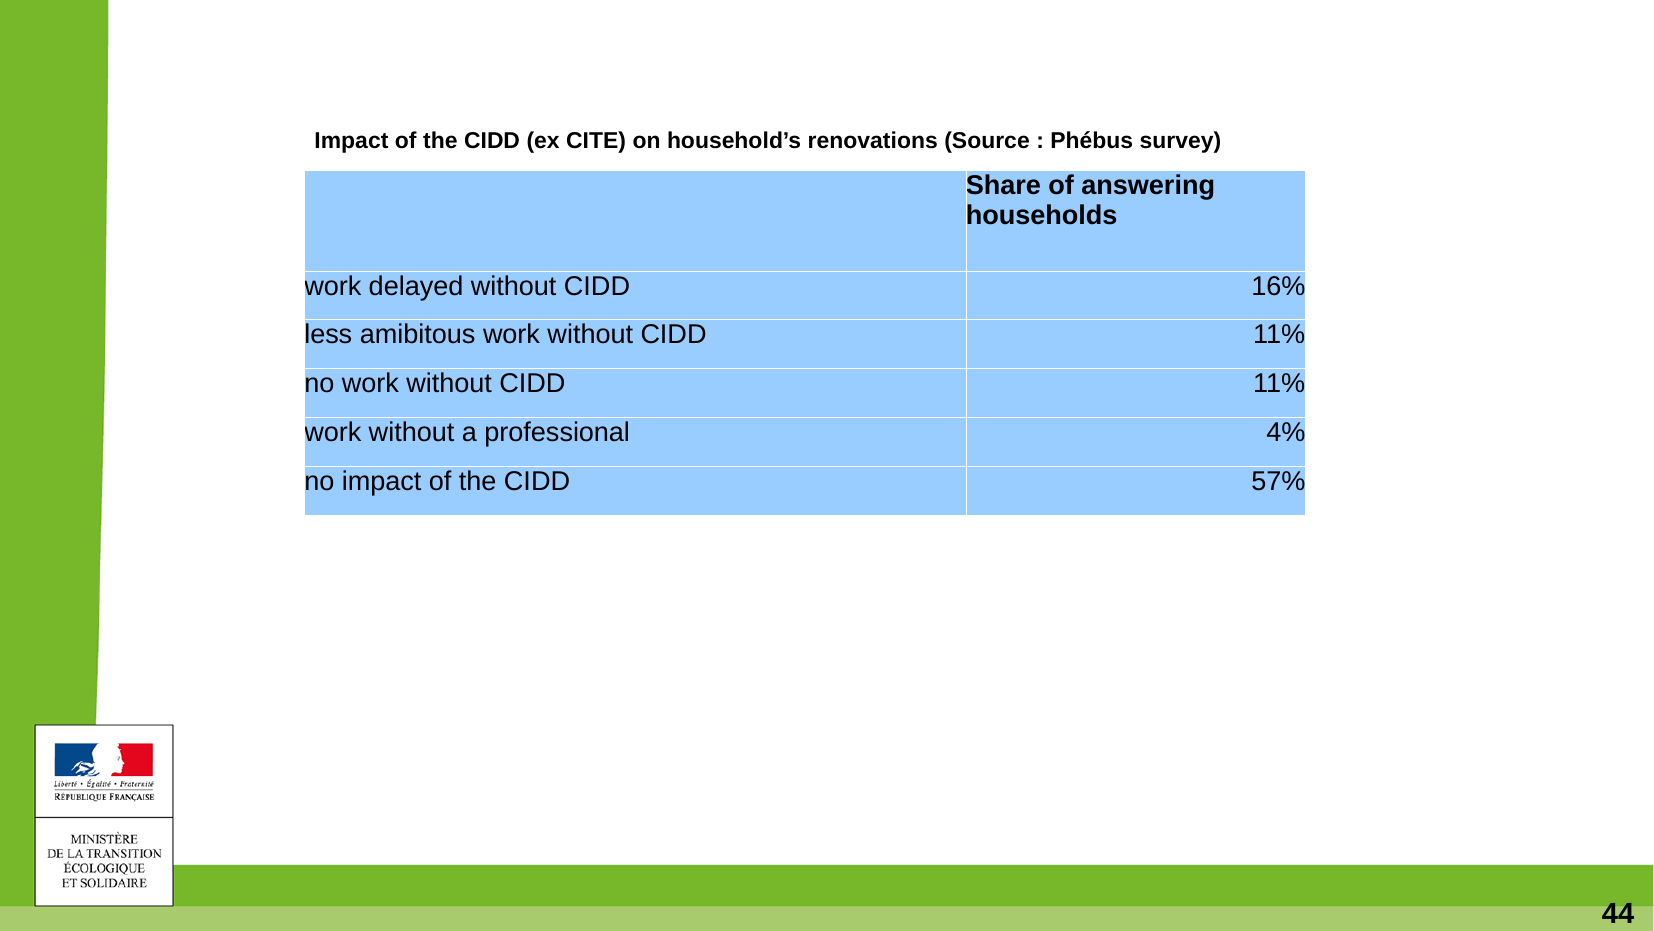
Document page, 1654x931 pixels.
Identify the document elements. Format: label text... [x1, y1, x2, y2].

table_cell no work without CIDD [305, 369, 966, 417]
table_cell 11% [967, 369, 1305, 417]
table_cell work without a professional [305, 418, 966, 466]
table_cell 16% [967, 272, 1305, 319]
table_cell 4% [967, 418, 1305, 466]
table_cell no impact of the CIDD [305, 467, 966, 515]
table_header Share of answering households [967, 171, 1305, 271]
table_cell 57% [967, 467, 1305, 515]
picture [0, 0, 1654, 931]
table_cell work delayed without CIDD [305, 272, 966, 319]
table_cell 11% [967, 320, 1305, 368]
table_header [305, 190, 966, 271]
table_cell less amibitous work without CIDD [305, 320, 966, 368]
text_box Impact of the CIDD (ex CITE) on household’s renovations (Source : Phébus survey) [299, 120, 1278, 190]
